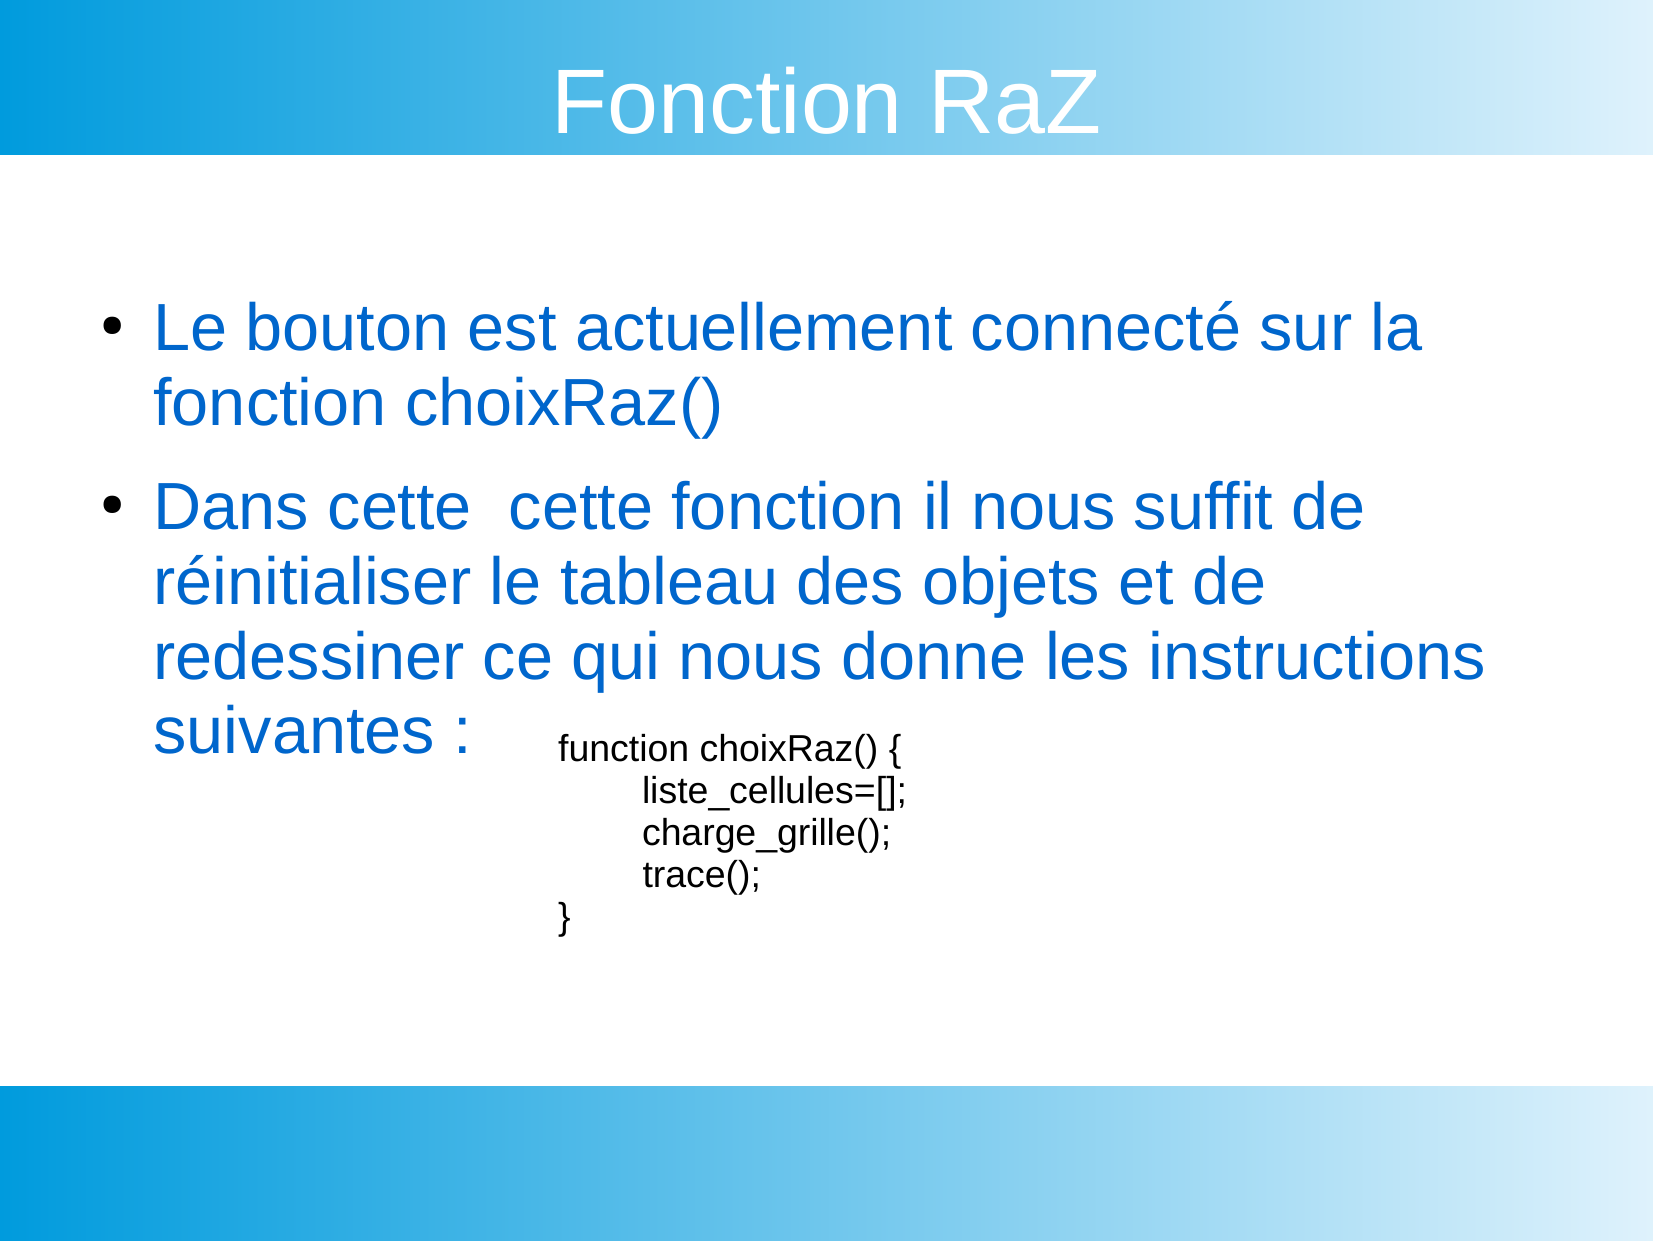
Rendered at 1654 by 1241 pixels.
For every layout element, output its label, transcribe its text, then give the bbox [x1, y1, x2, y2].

title Fonction RaZ [82, 49, 1571, 155]
list Le bouton est actuellement connecté sur la fonction choixRaz() Dans cette cette fonction il nous suffit de réinitialiser le tableau des objets et de redessiner ce qui nous donne les instructions suivantes : [82, 290, 1571, 1010]
text_box function choixRaz() { liste_cellules=[]; charge_grille(); trace(); } [543, 720, 1548, 946]
